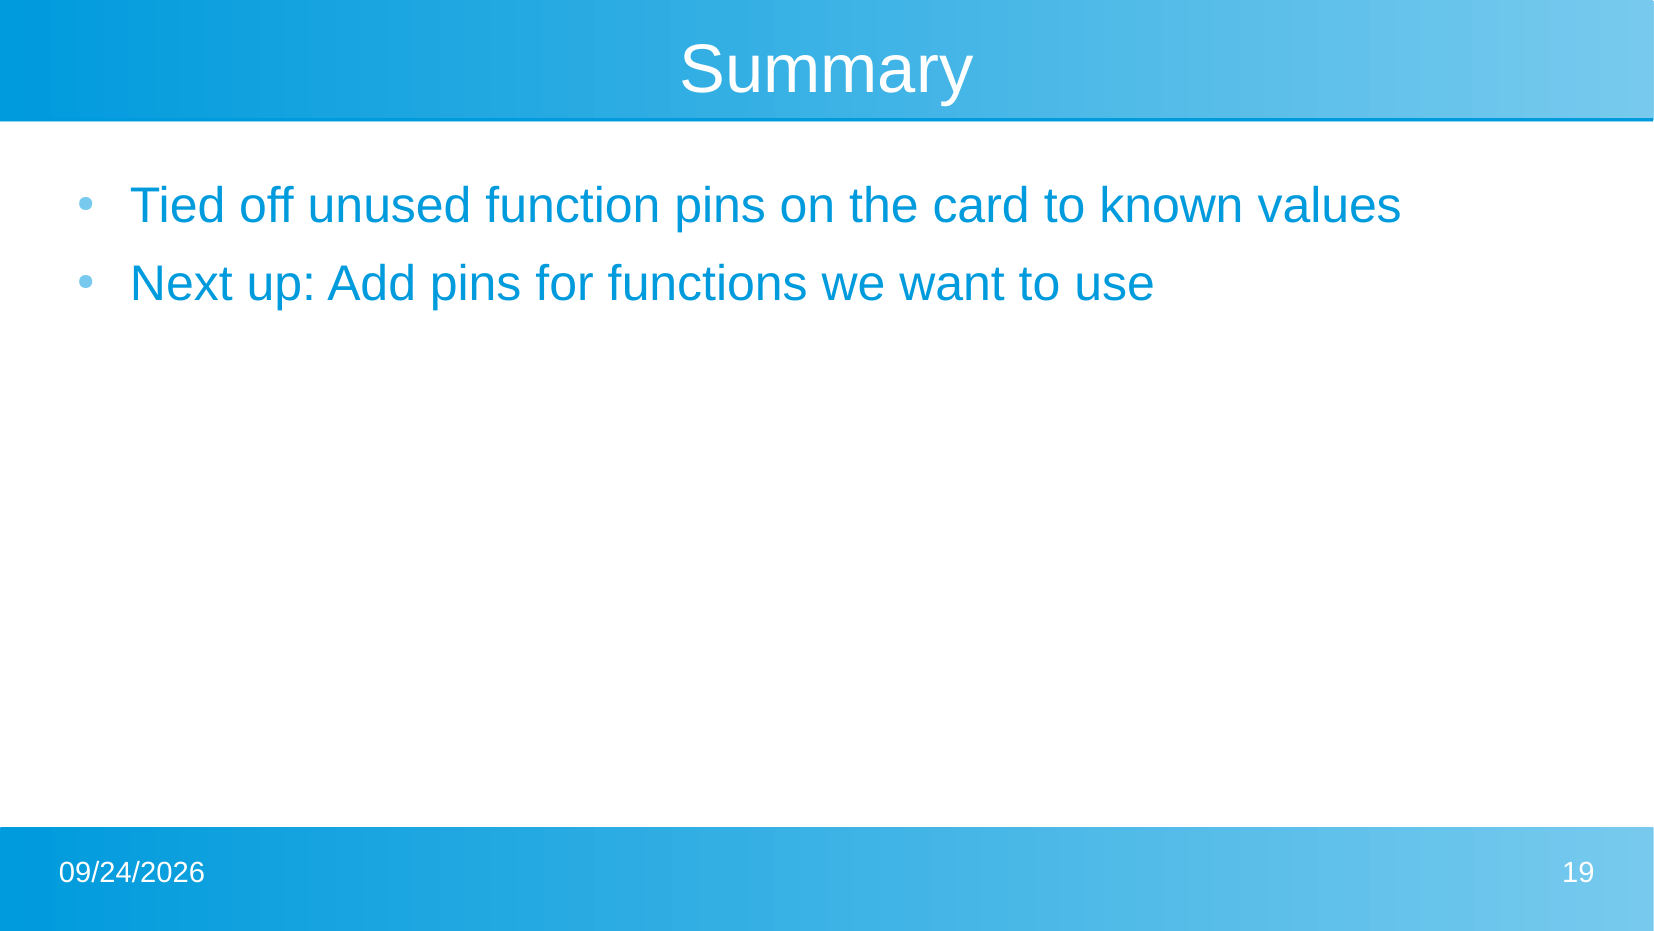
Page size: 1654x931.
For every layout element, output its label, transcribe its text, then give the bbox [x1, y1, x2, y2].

title Summary [59, 29, 1595, 108]
list Tied off unused function pins on the card to known values Next up: Add pins for functions we want to use [59, 177, 1595, 768]
